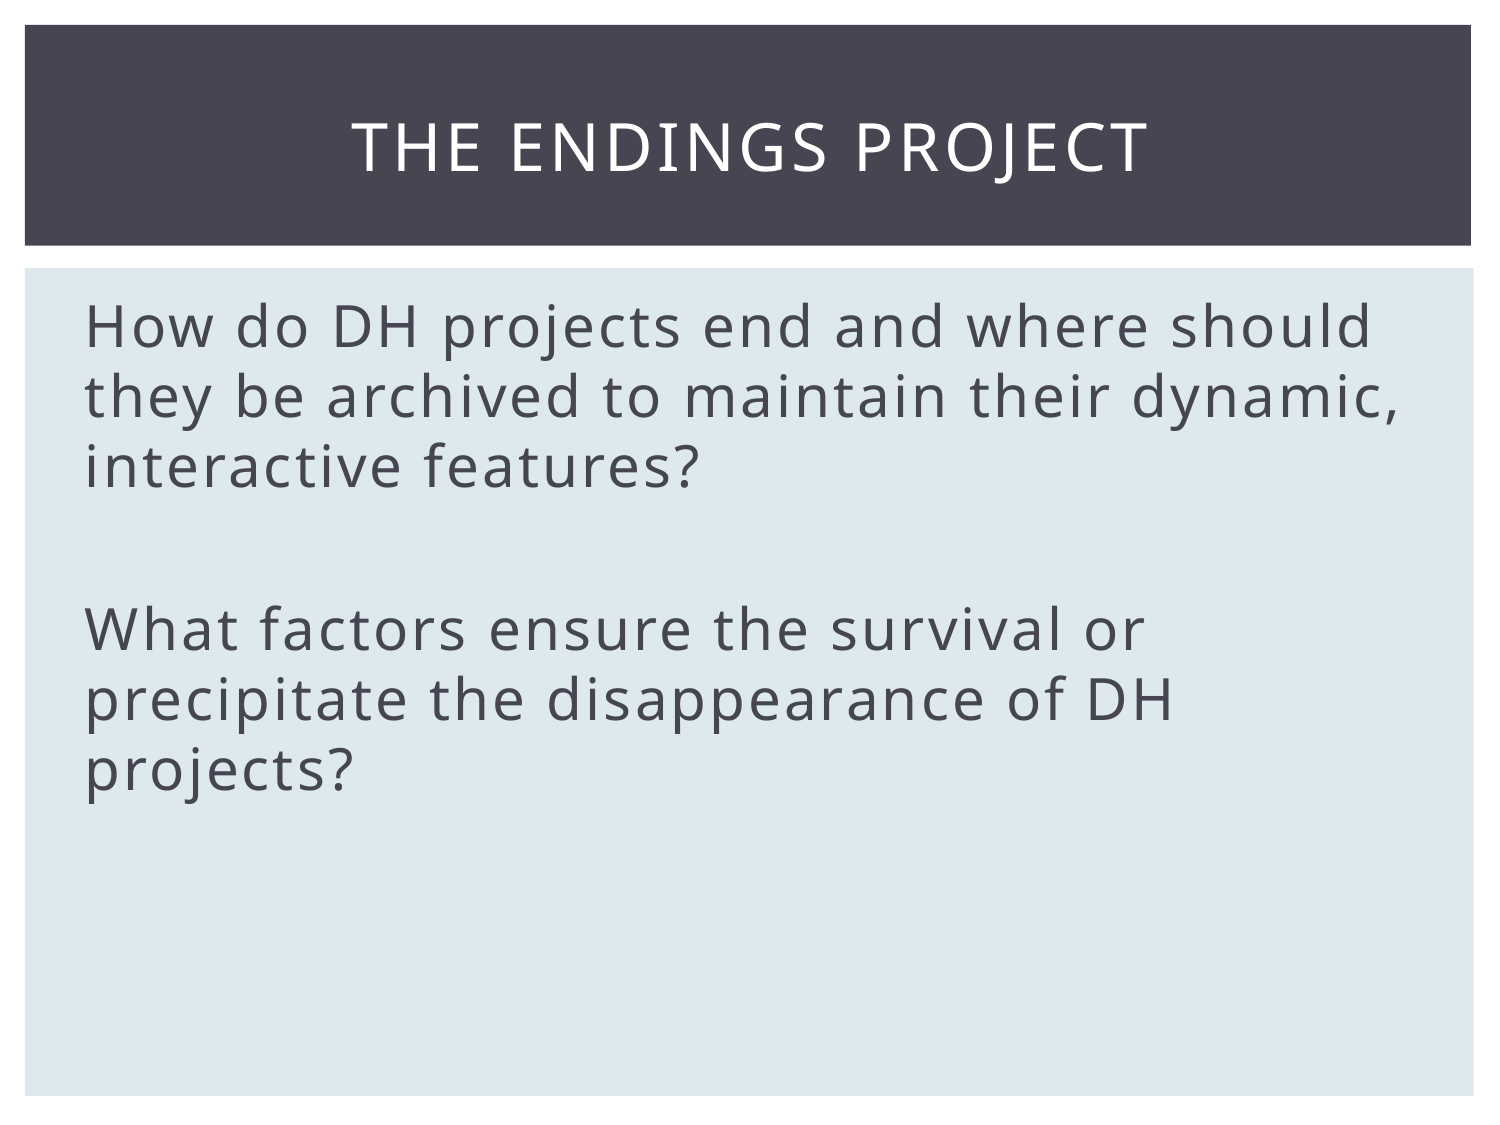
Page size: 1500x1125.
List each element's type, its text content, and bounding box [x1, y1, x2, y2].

title The Endings project [62, 58, 1438, 232]
list How do DH projects end and where should they be archived to maintain their dynamic, interactive features? What factors ensure the survival or precipitate the disappearance of DH projects? [62, 281, 1442, 1005]
